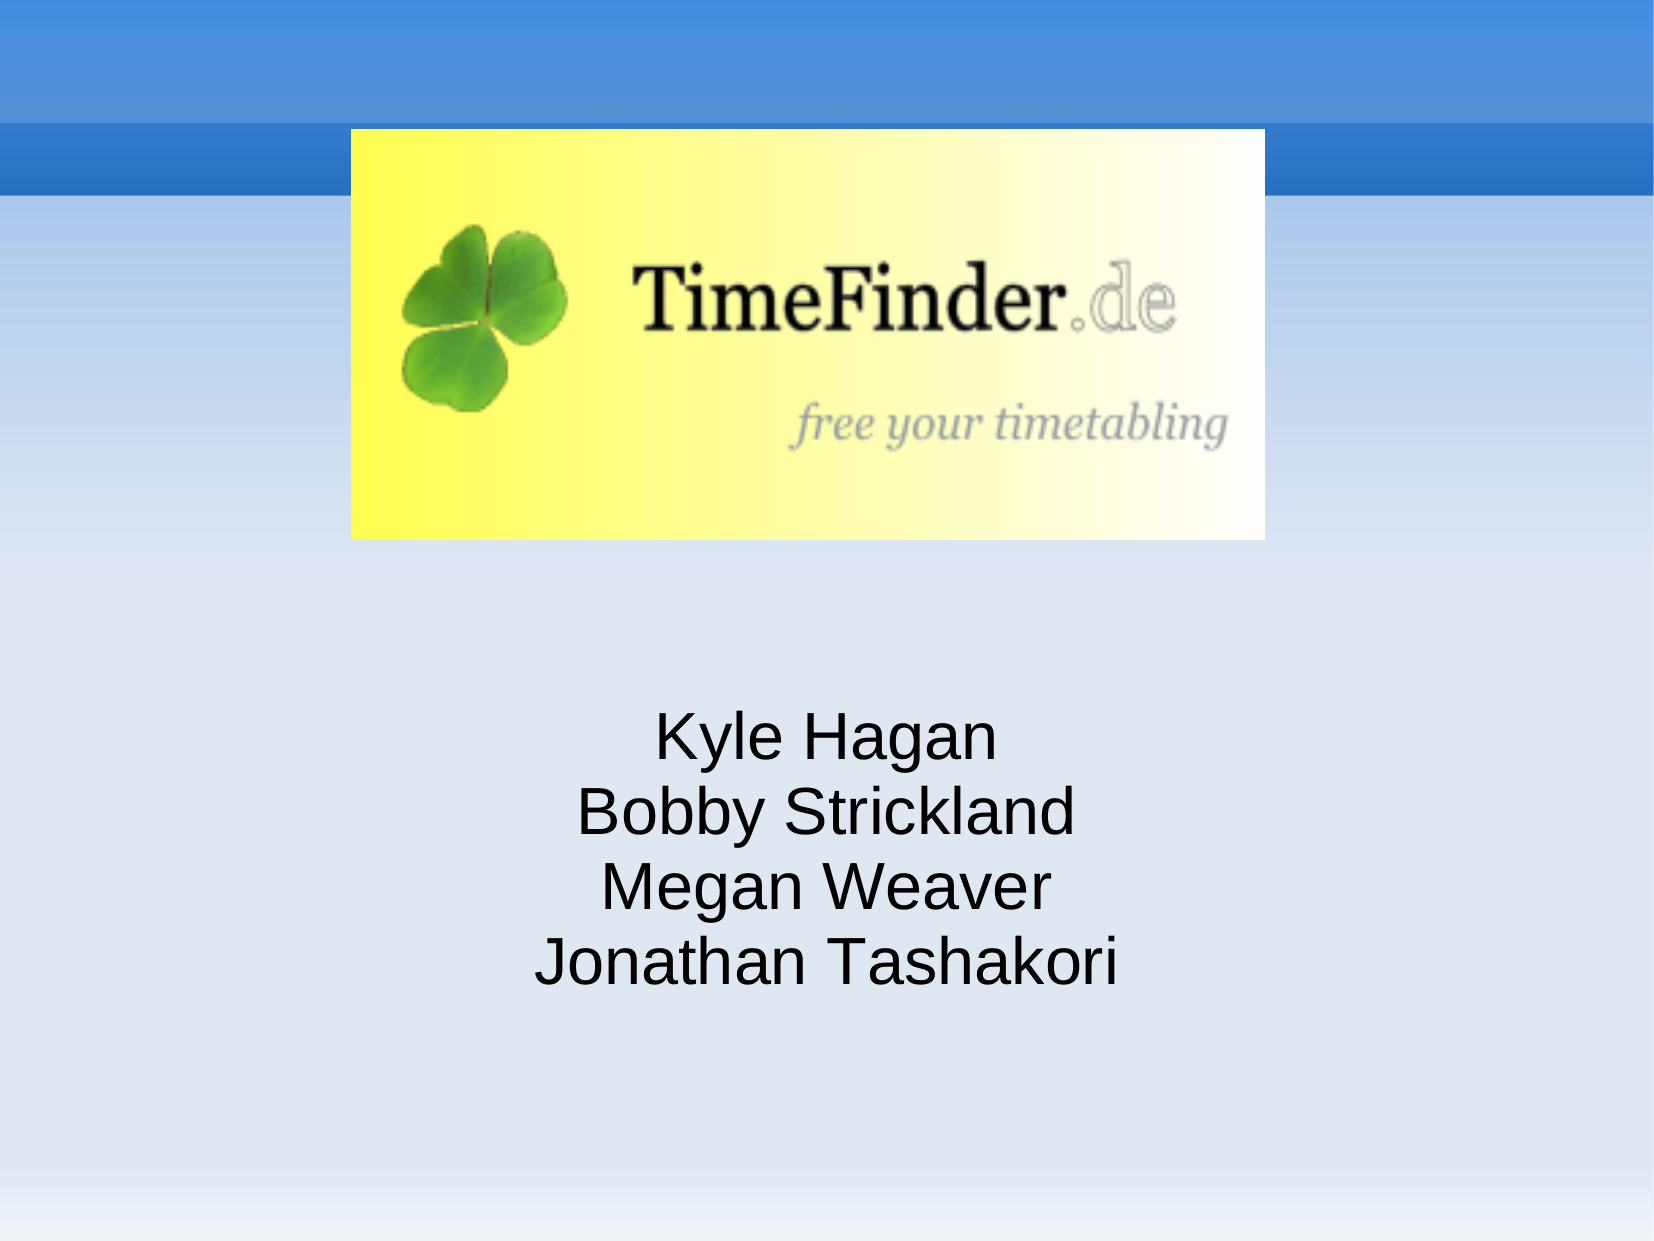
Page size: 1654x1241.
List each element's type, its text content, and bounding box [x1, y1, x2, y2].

subtitle Kyle Hagan Bobby Strickland Megan Weaver Jonathan Tashakori [82, 290, 1571, 1109]
picture [0, 0, 1654, 1241]
